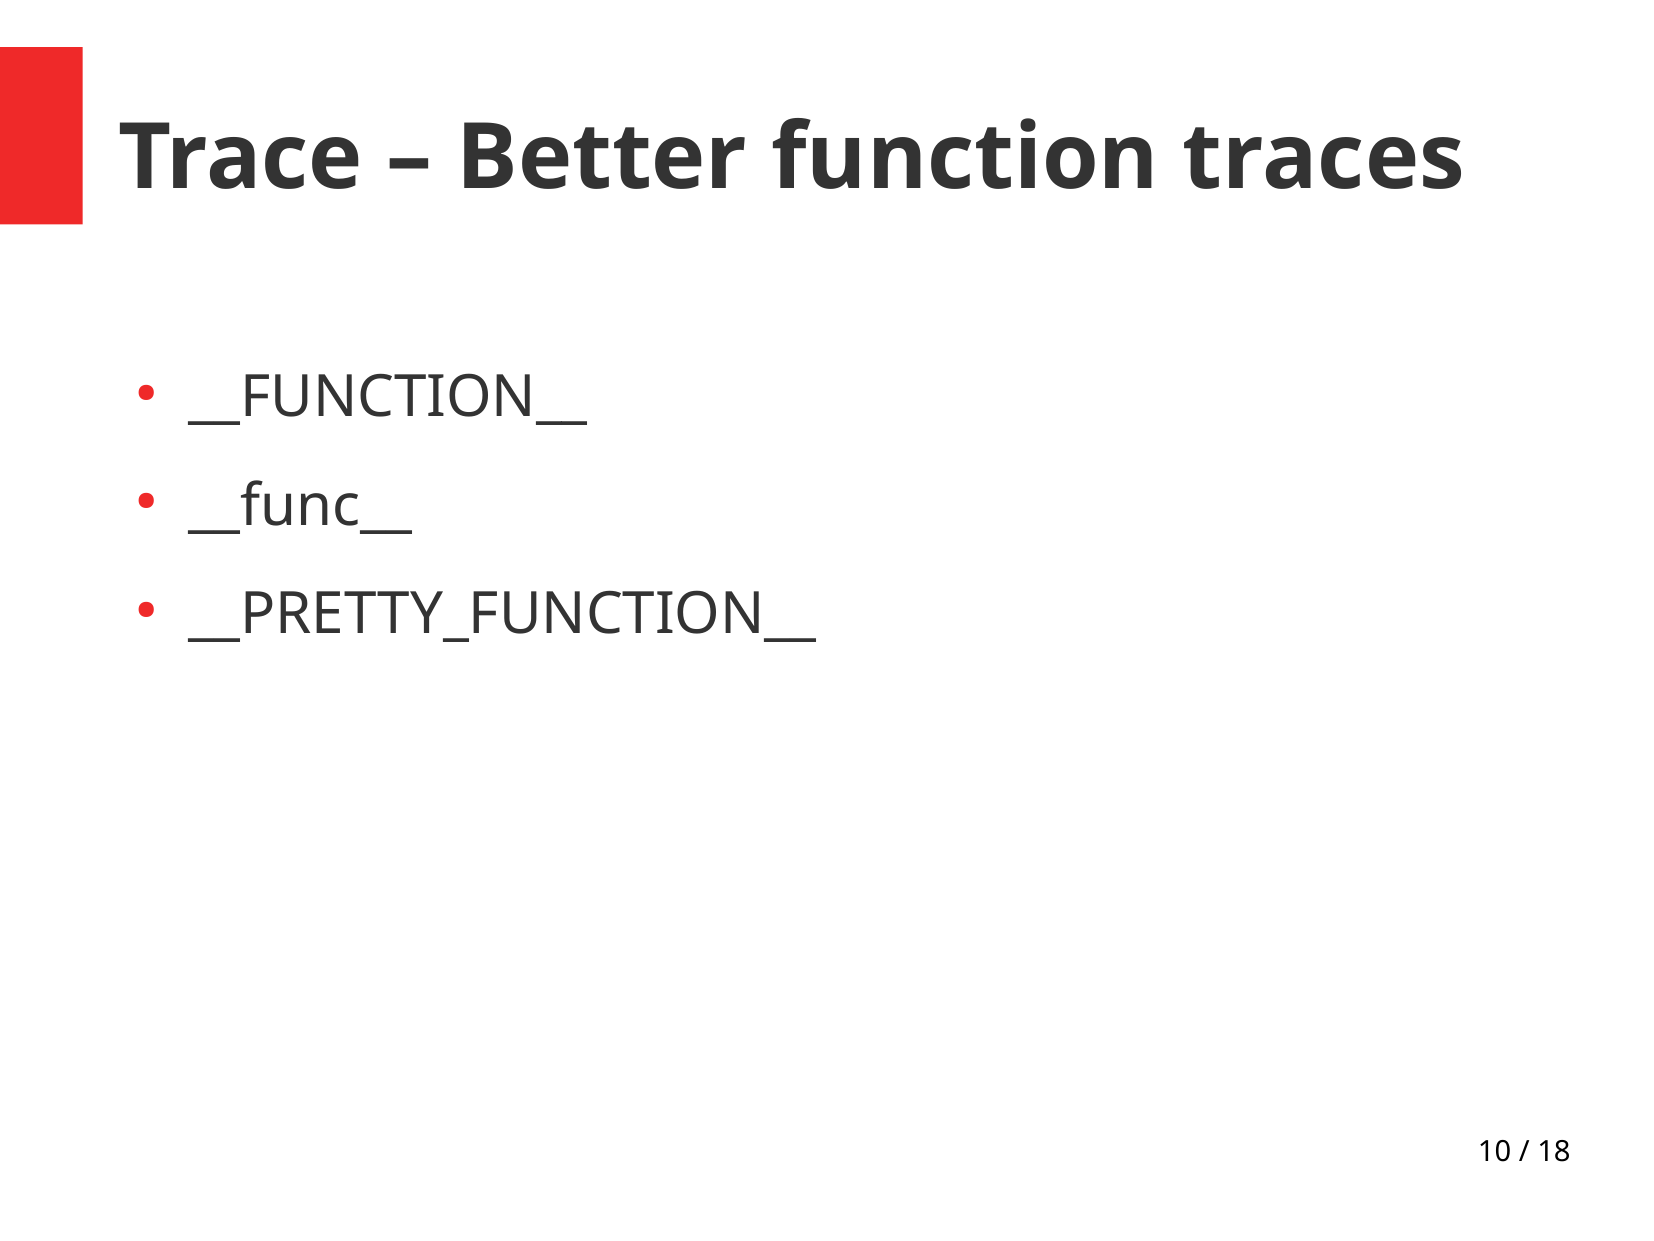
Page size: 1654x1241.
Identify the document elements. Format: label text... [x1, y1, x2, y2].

title Trace – Better function traces [118, 45, 1571, 260]
list __FUNCTION__ __func__ __PRETTY_FUNCTION__ [118, 354, 1536, 1074]
